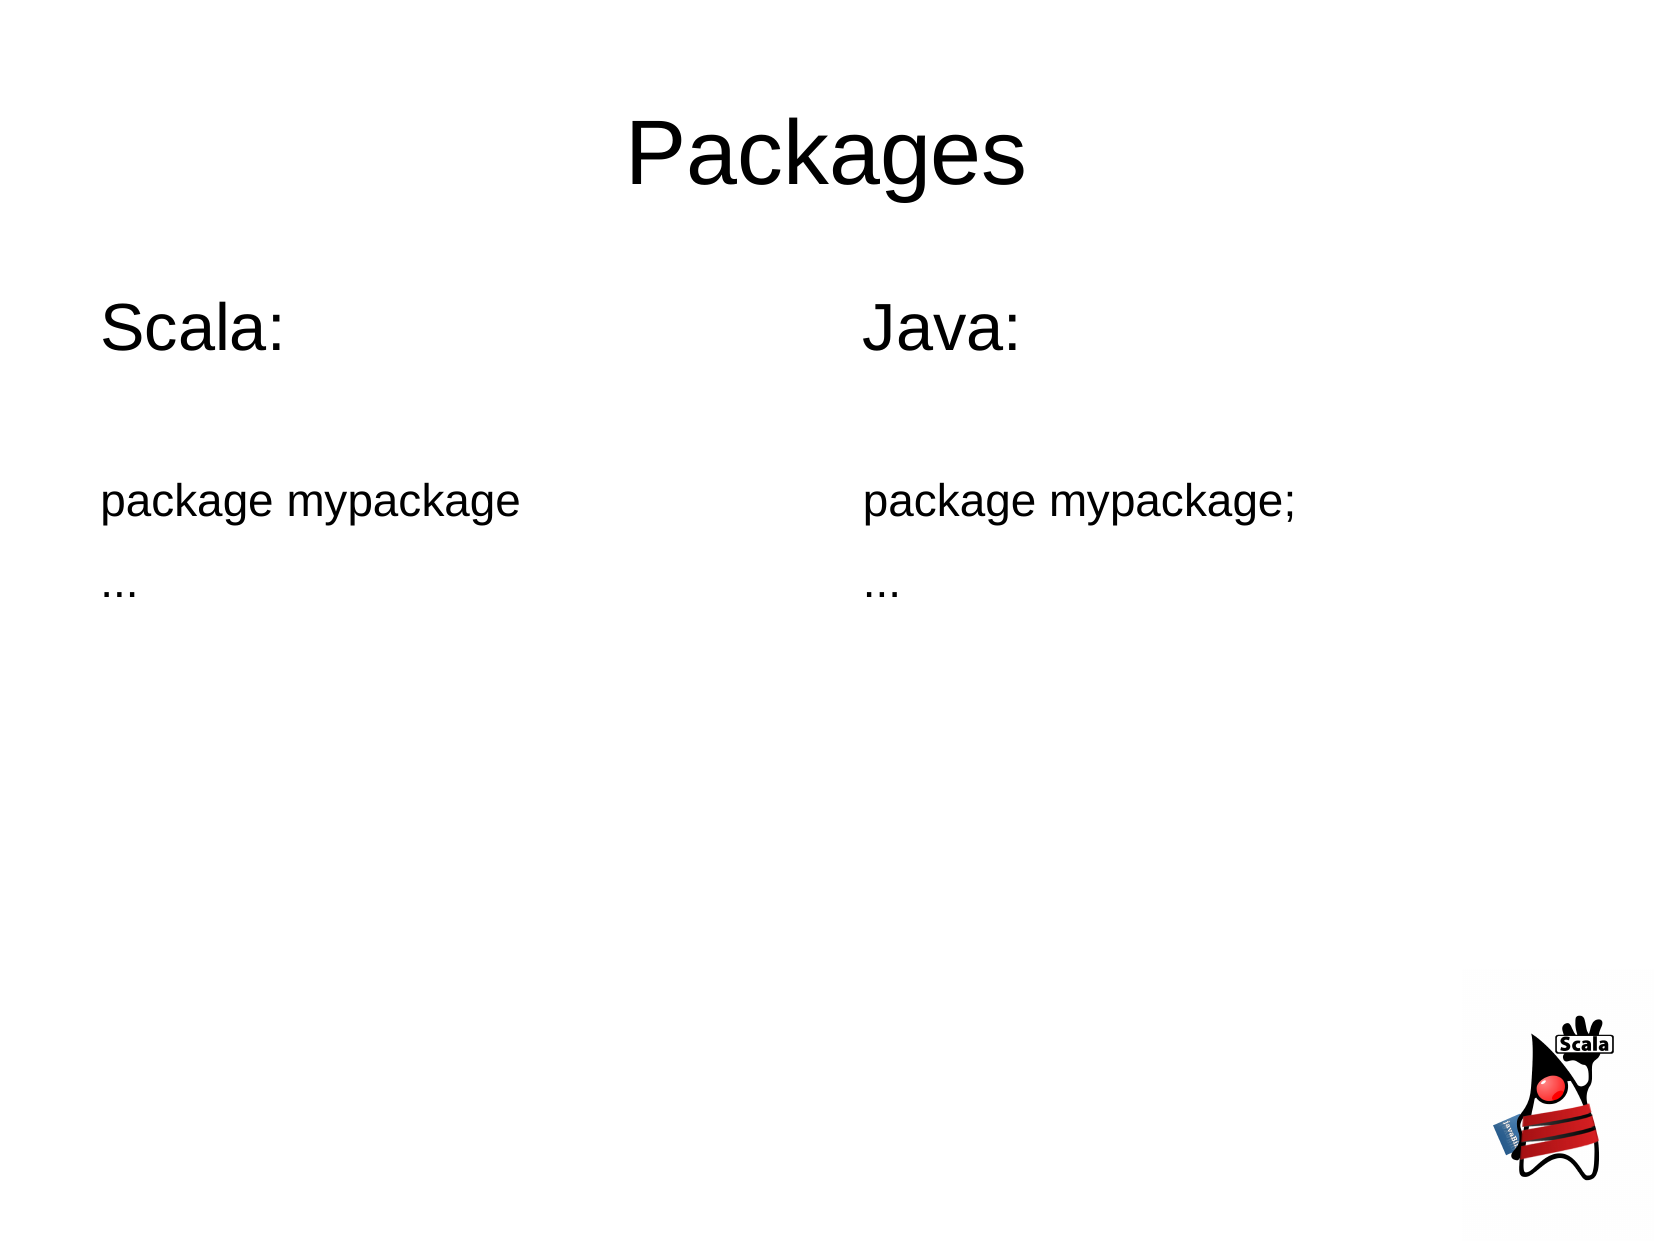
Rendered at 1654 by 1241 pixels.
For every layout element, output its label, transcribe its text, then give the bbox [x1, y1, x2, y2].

title Packages [82, 56, 1571, 250]
list Scala: package mypackage ... [82, 290, 809, 1109]
list Java: package mypackage; ... [845, 290, 1572, 1109]
picture [1462, 969, 1654, 1241]
